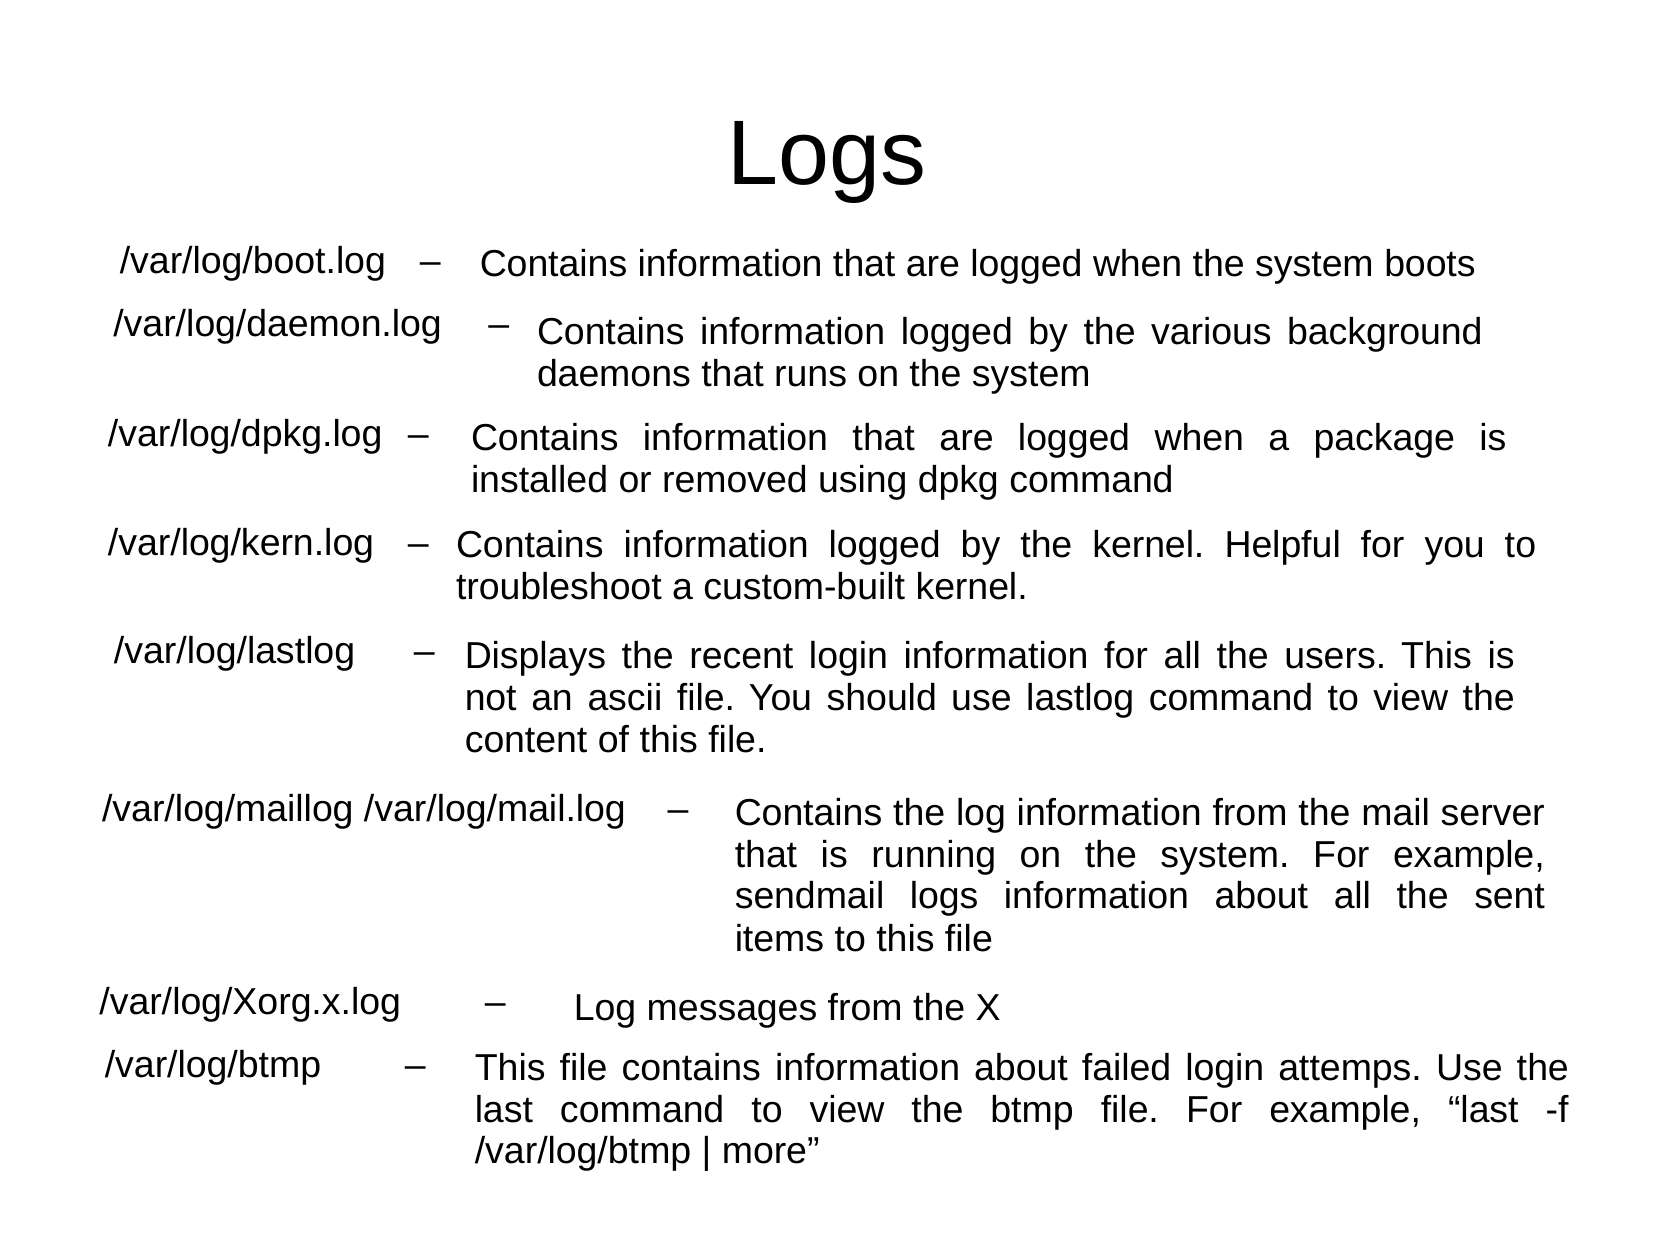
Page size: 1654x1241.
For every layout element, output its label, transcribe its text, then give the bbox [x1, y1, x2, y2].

text_box Displays the recent login information for all the users. This is not an ascii file. You should use lastlog command to view the content of this file. [450, 627, 1531, 769]
text_box Log messages from the X [559, 979, 1220, 1036]
text_box /var/log/daemon.log – [98, 294, 541, 352]
text_box Contains information that are logged when a package is installed or removed using dpkg command [456, 408, 1522, 508]
text_box /var/log/btmp – [90, 1035, 511, 1093]
text_box Contains information logged by the various background daemons that runs on the system [522, 303, 1498, 402]
text_box Contains information logged by the kernel. Helpful for you to troubleshoot a custom-built kernel. [441, 516, 1552, 616]
text_box /var/log/boot.log – [105, 231, 466, 289]
text_box /var/log/Xorg.x.log – [84, 972, 580, 1030]
text_box /var/log/lastlog – [99, 621, 481, 679]
text_box /var/log/dpkg.log – [93, 405, 451, 463]
text_box Contains information that are logged when the system boots [465, 235, 1501, 292]
text_box This file contains information about failed login attemps. Use the last command to view the btmp file. For example, “last -f /var/log/btmp | more” [460, 1038, 1585, 1180]
text_box /var/log/maillog /var/log/mail.log – [87, 780, 841, 838]
title Logs [82, 49, 1571, 257]
text_box Contains the log information from the mail server that is running on the system. For example, sendmail logs information about all the sent items to this file [720, 783, 1561, 967]
text_box /var/log/kern.log – [93, 514, 466, 571]
